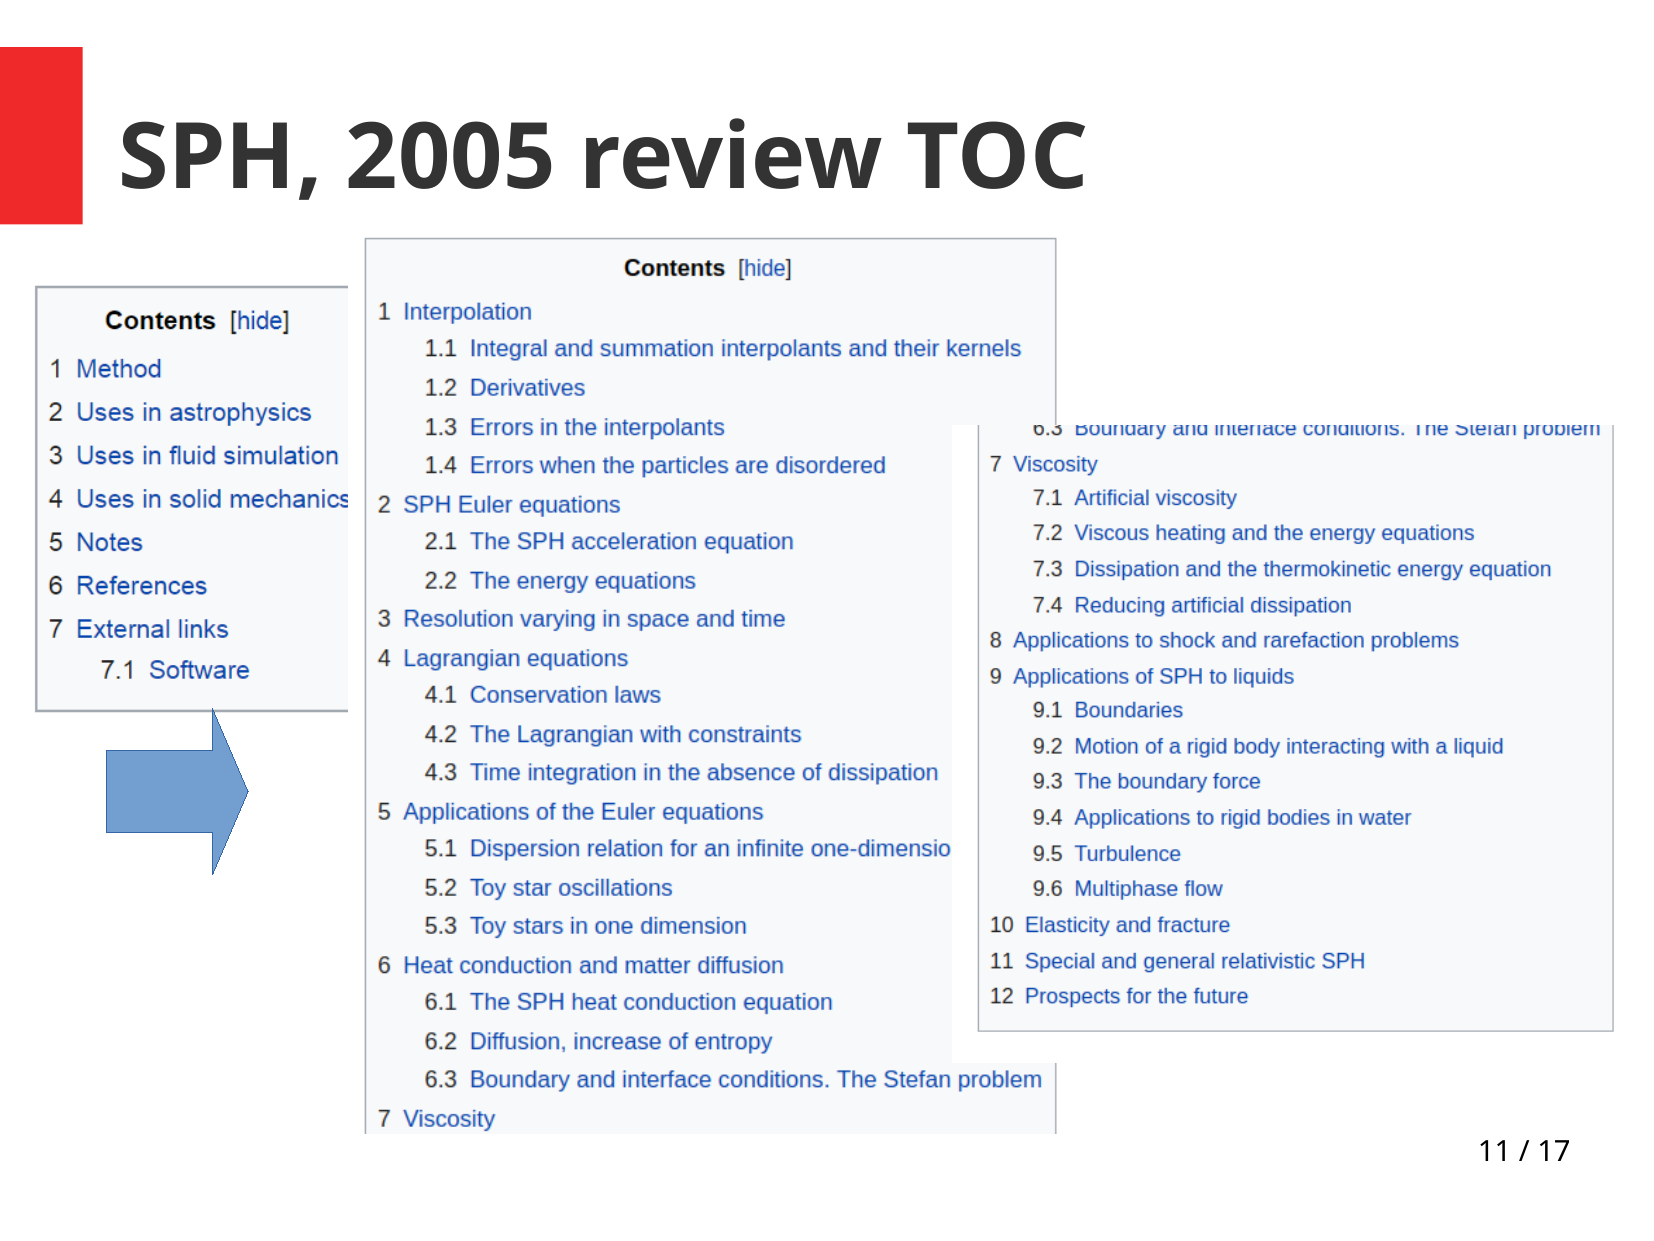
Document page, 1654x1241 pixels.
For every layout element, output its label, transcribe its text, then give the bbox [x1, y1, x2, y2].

text_box [106, 708, 249, 875]
picture [24, 224, 1654, 1134]
title SPH, 2005 review TOC [118, 49, 1571, 257]
